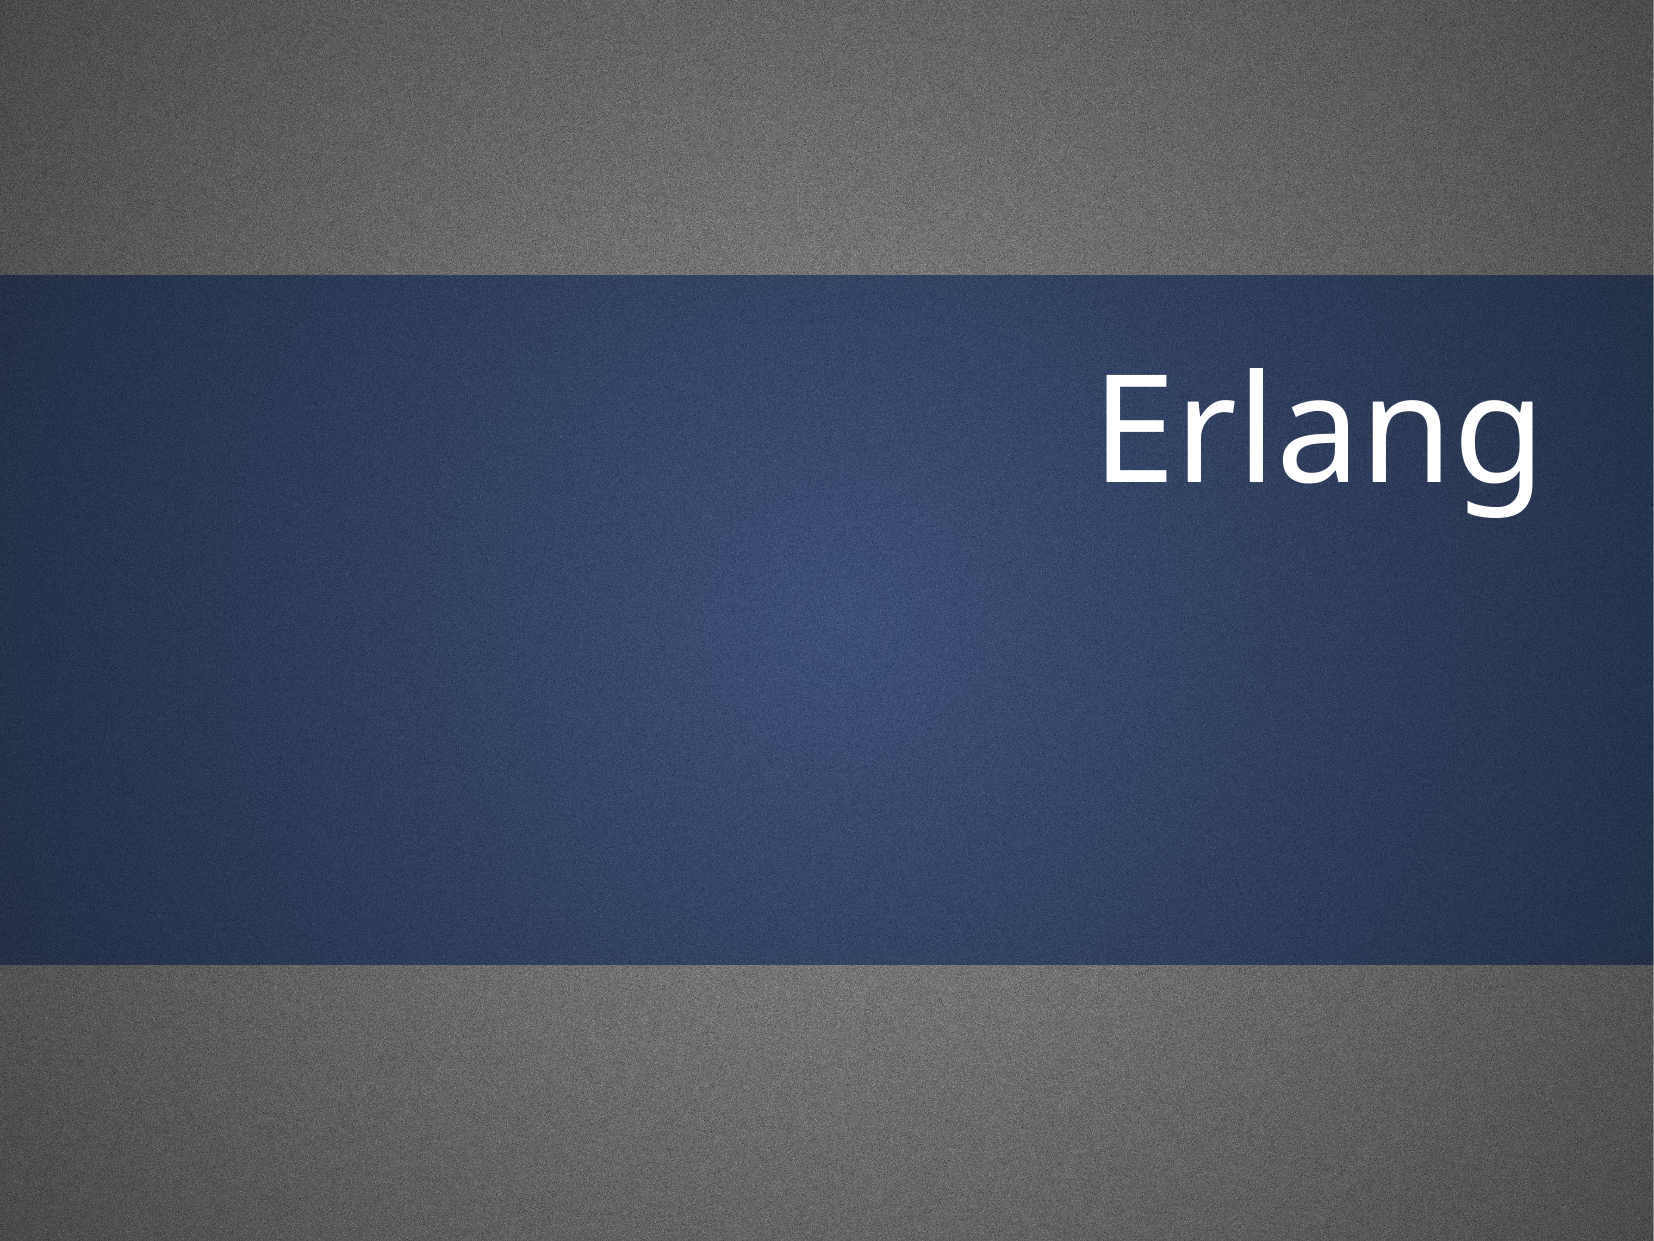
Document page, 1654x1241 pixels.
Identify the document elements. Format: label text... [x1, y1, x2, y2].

text_box Erlang [446, 315, 1561, 654]
picture [0, 0, 1654, 1241]
